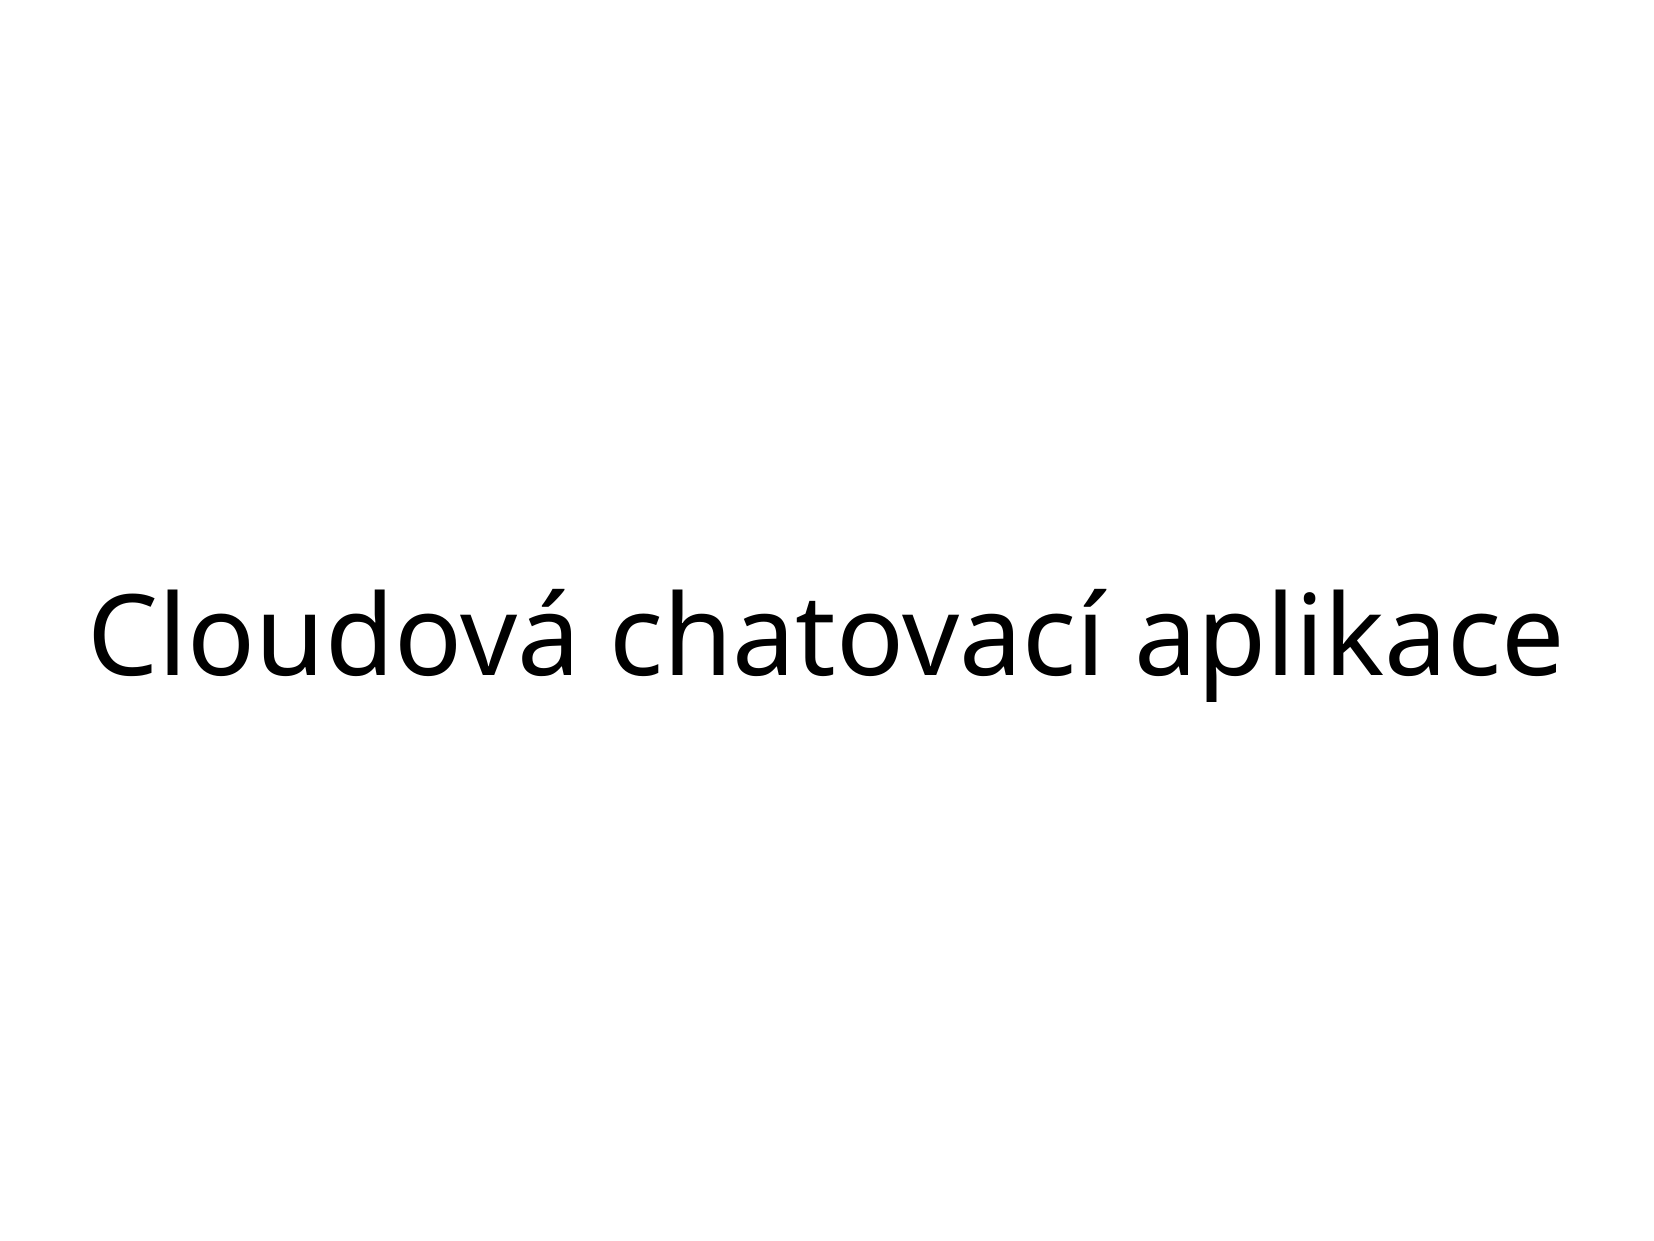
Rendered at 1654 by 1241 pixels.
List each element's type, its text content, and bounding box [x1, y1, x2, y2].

subtitle Cloudová chatovací aplikace [82, 35, 1571, 1229]
